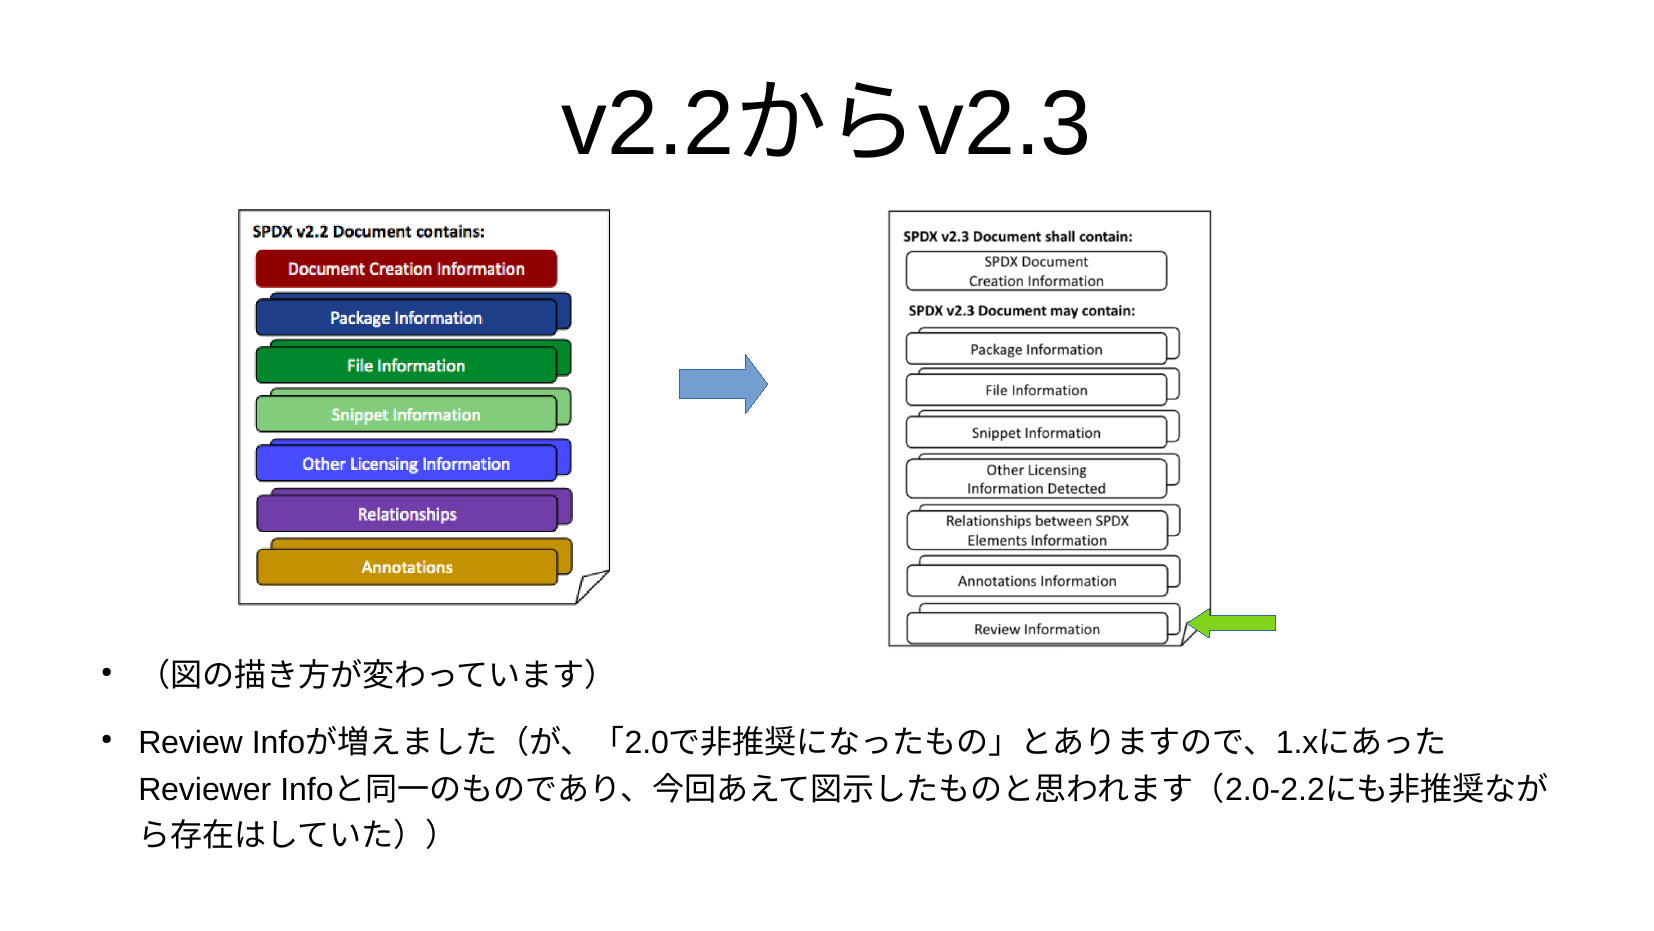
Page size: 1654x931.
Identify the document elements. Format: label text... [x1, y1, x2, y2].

picture [885, 206, 1214, 649]
text_box [1187, 608, 1276, 638]
picture [236, 206, 614, 608]
title v2.2からv2.3 [82, 37, 1571, 193]
text_box [679, 354, 768, 414]
list （図の描き方が変わっています） Review Infoが増えました（が、「2.0で非推奨になったもの」とありますので、1.xにあったReviewer Infoと同一のものであり、今回あえて図示したものと思われます（2.0-2.2にも非推奨ながら存在はしていた）） [88, 649, 1571, 857]
